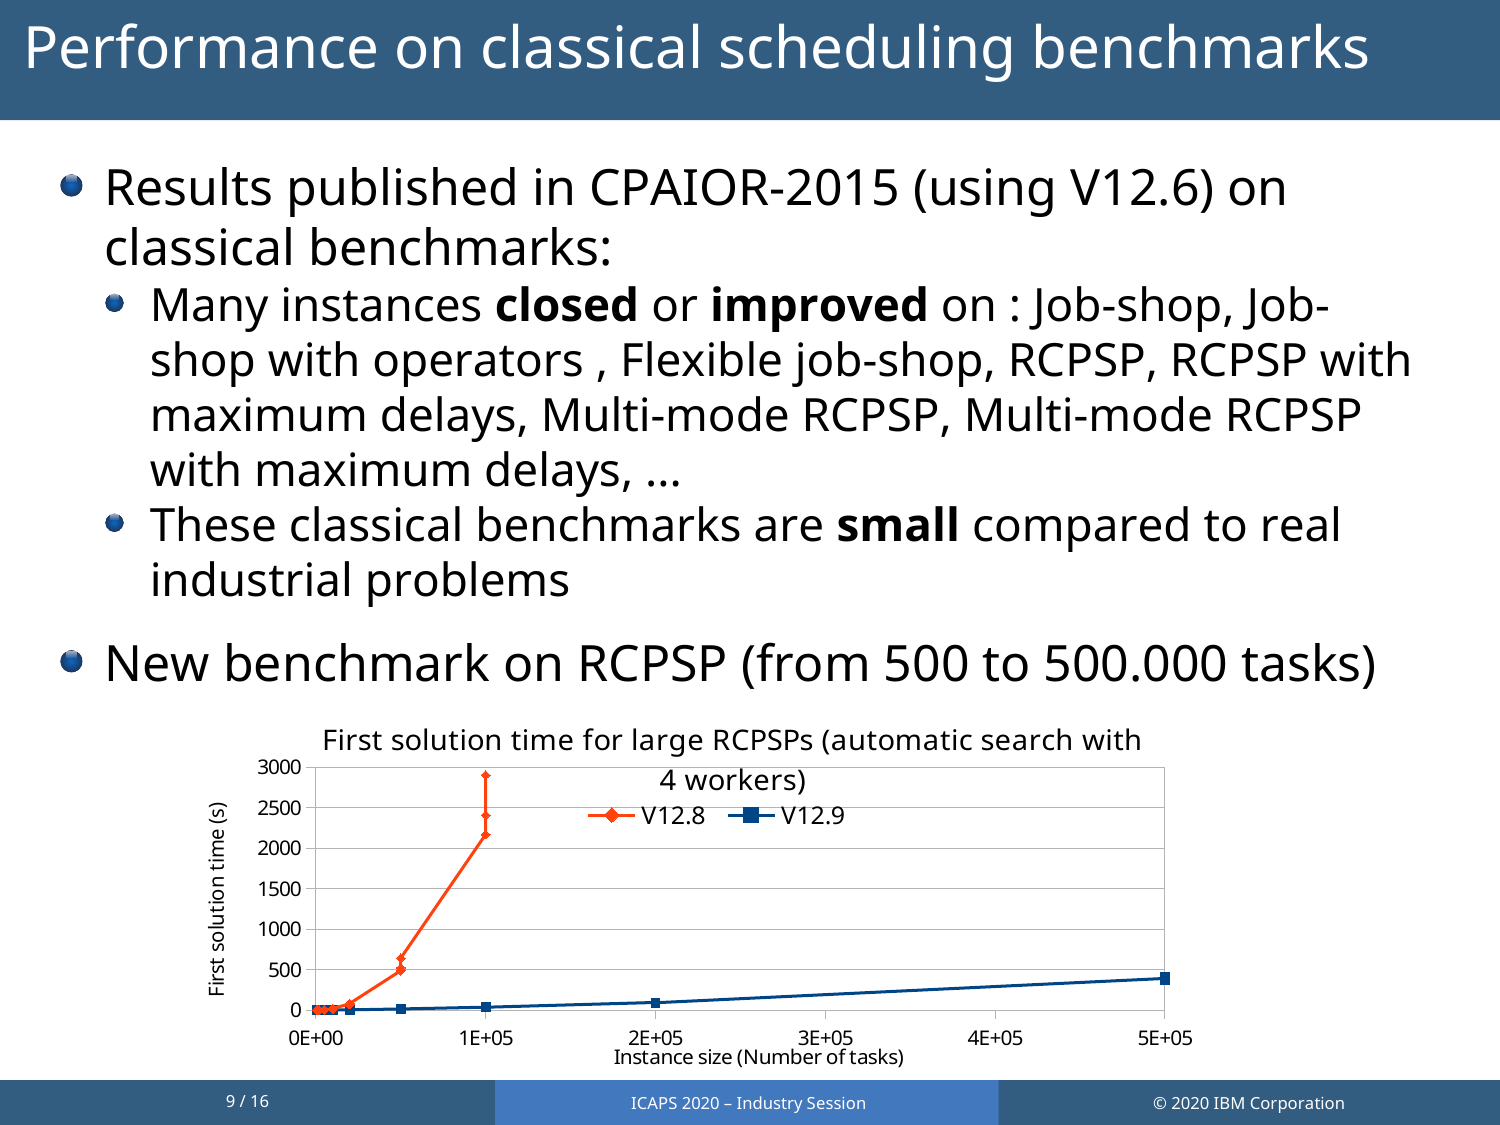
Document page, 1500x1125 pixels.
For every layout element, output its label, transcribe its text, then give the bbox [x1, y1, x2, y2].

title Performance on classical scheduling benchmarks [0, 0, 1500, 121]
list Results published in CPAIOR-2015 (using V12.6) on classical benchmarks: Many instances closed or improved on : Job-shop, Job-shop with operators , Flexible job-shop, RCPSP, RCPSP with maximum delays, Multi-mode RCPSP, Multi-mode RCPSP with maximum delays, ... These classical benchmarks are small compared to real industrial problems New benchmark on RCPSP (from 500 to 500.000 tasks) [45, 147, 1441, 1018]
chart [183, 711, 1234, 1077]
